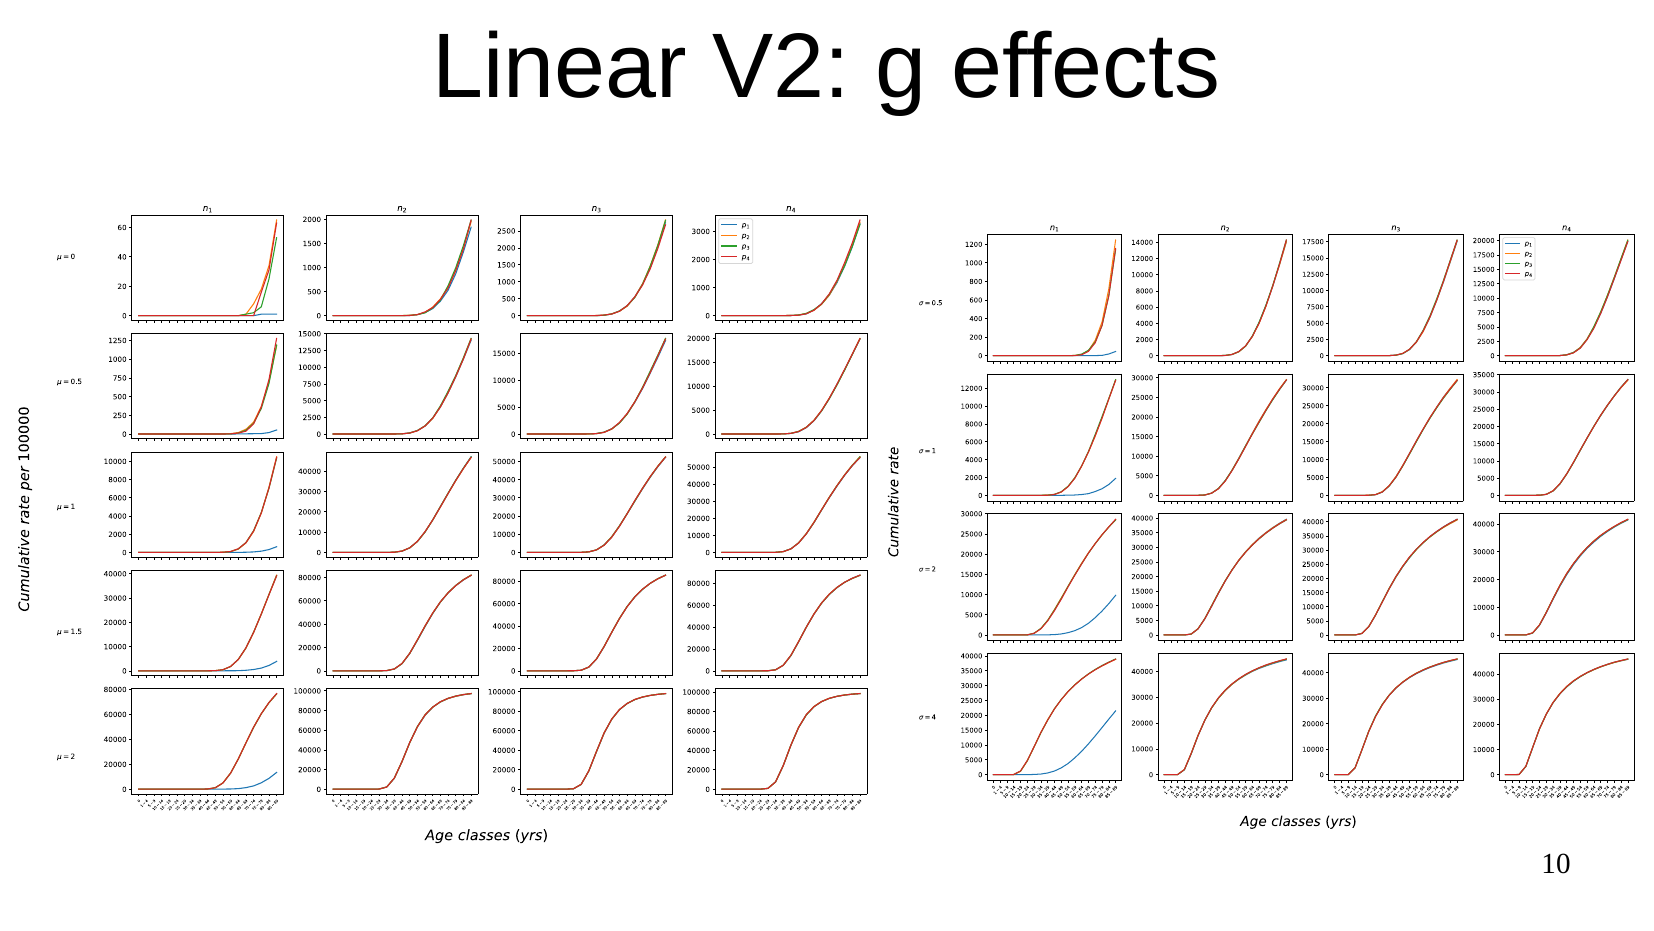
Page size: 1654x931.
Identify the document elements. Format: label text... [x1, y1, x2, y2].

picture [11, 153, 1644, 849]
title Linear V2: g effects [82, 0, 1571, 144]
